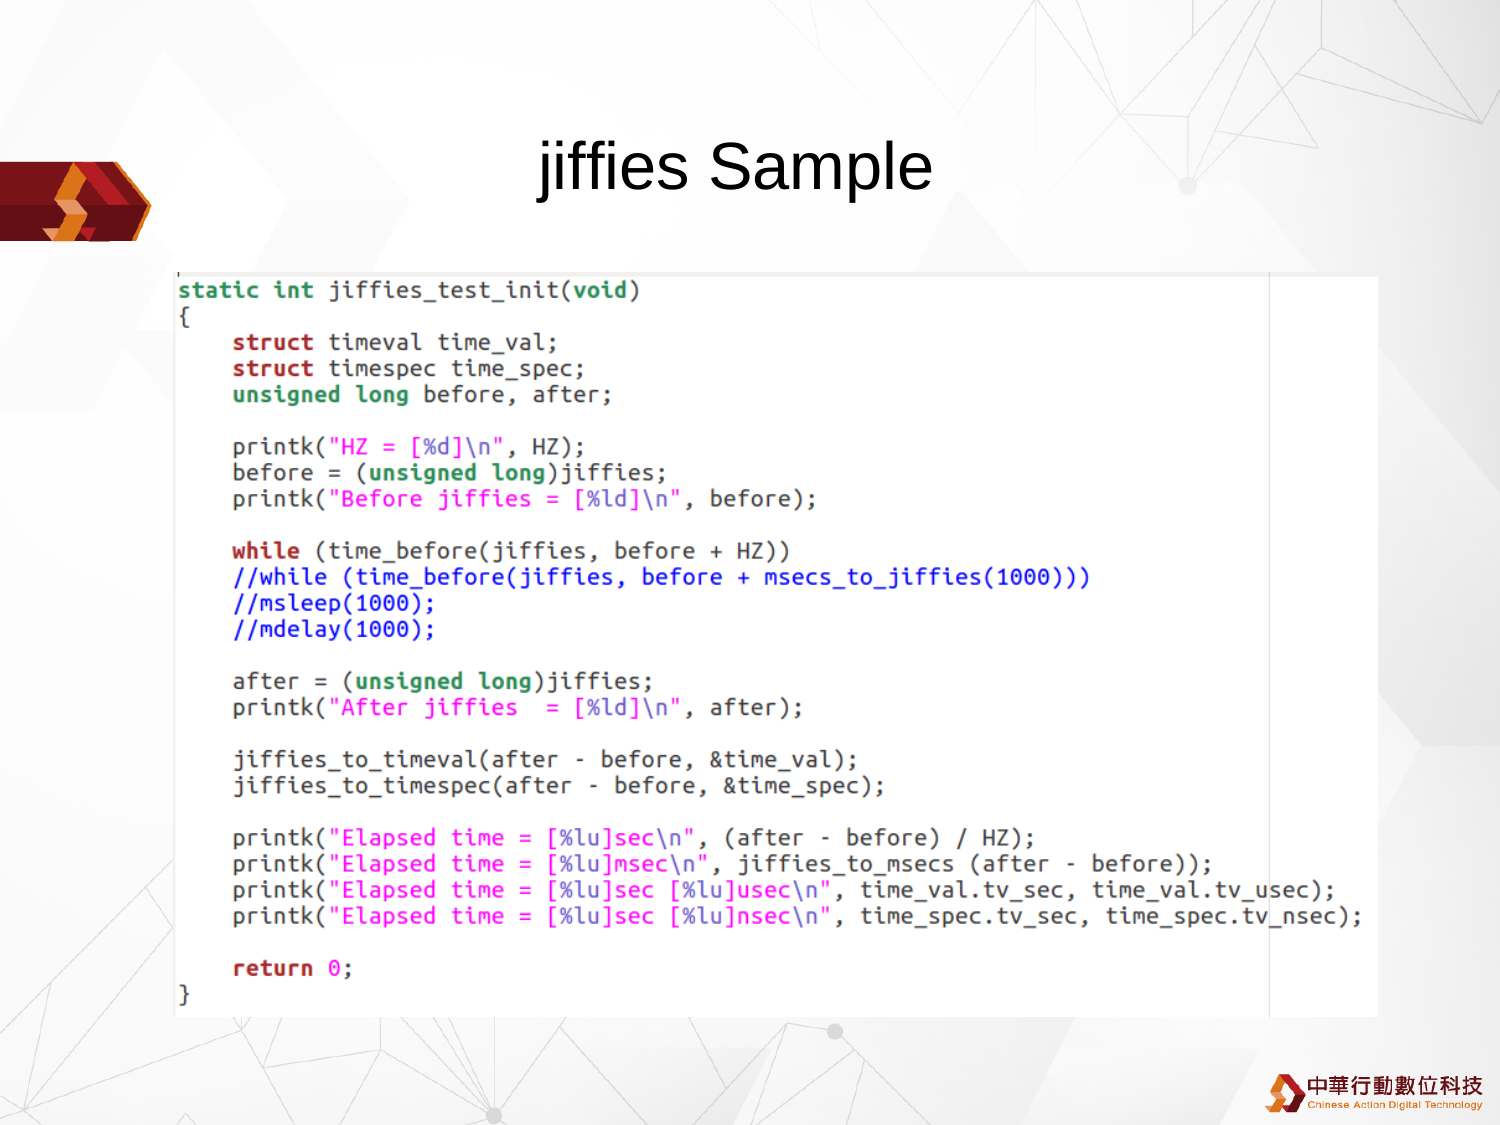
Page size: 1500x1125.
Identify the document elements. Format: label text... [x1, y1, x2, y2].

picture [0, 0, 1500, 1125]
title jiffies Sample [106, 102, 1366, 231]
